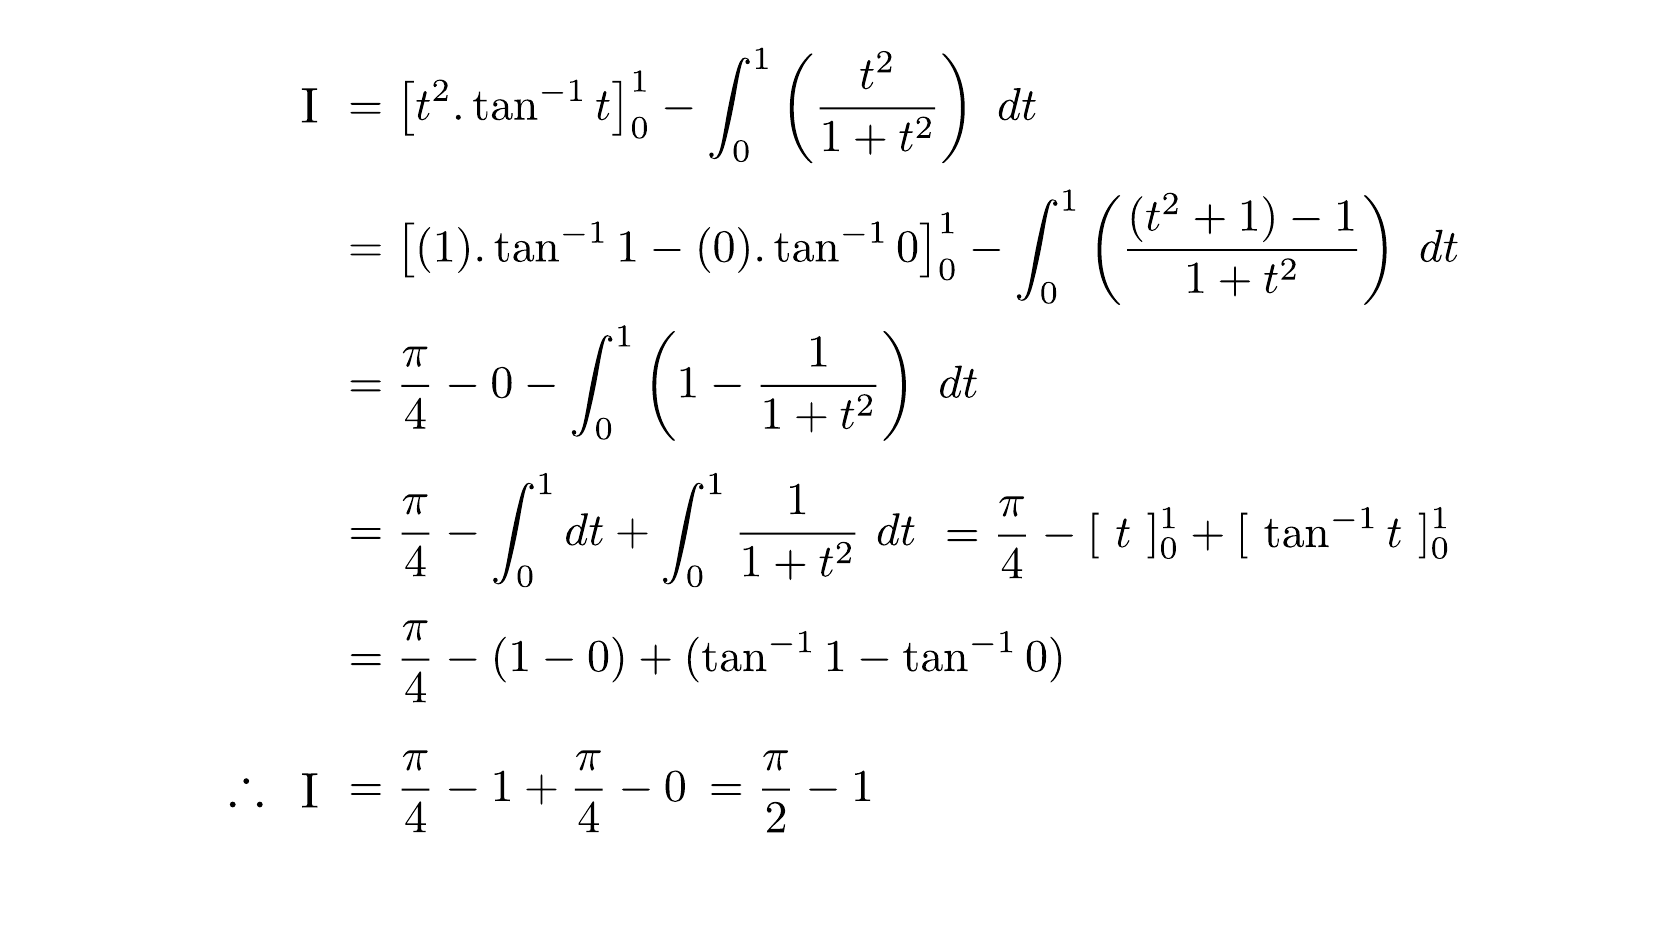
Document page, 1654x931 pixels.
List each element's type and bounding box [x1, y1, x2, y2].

text_box [710, 750, 871, 833]
text_box [350, 472, 915, 588]
text_box [302, 773, 318, 808]
text_box [350, 189, 1458, 305]
text_box [350, 620, 1062, 703]
text_box [229, 778, 263, 808]
text_box [946, 496, 1448, 579]
text_box [350, 47, 1037, 164]
text_box [350, 750, 685, 833]
text_box [301, 88, 318, 123]
text_box [350, 325, 978, 441]
subtitle [59, 35, 1607, 898]
